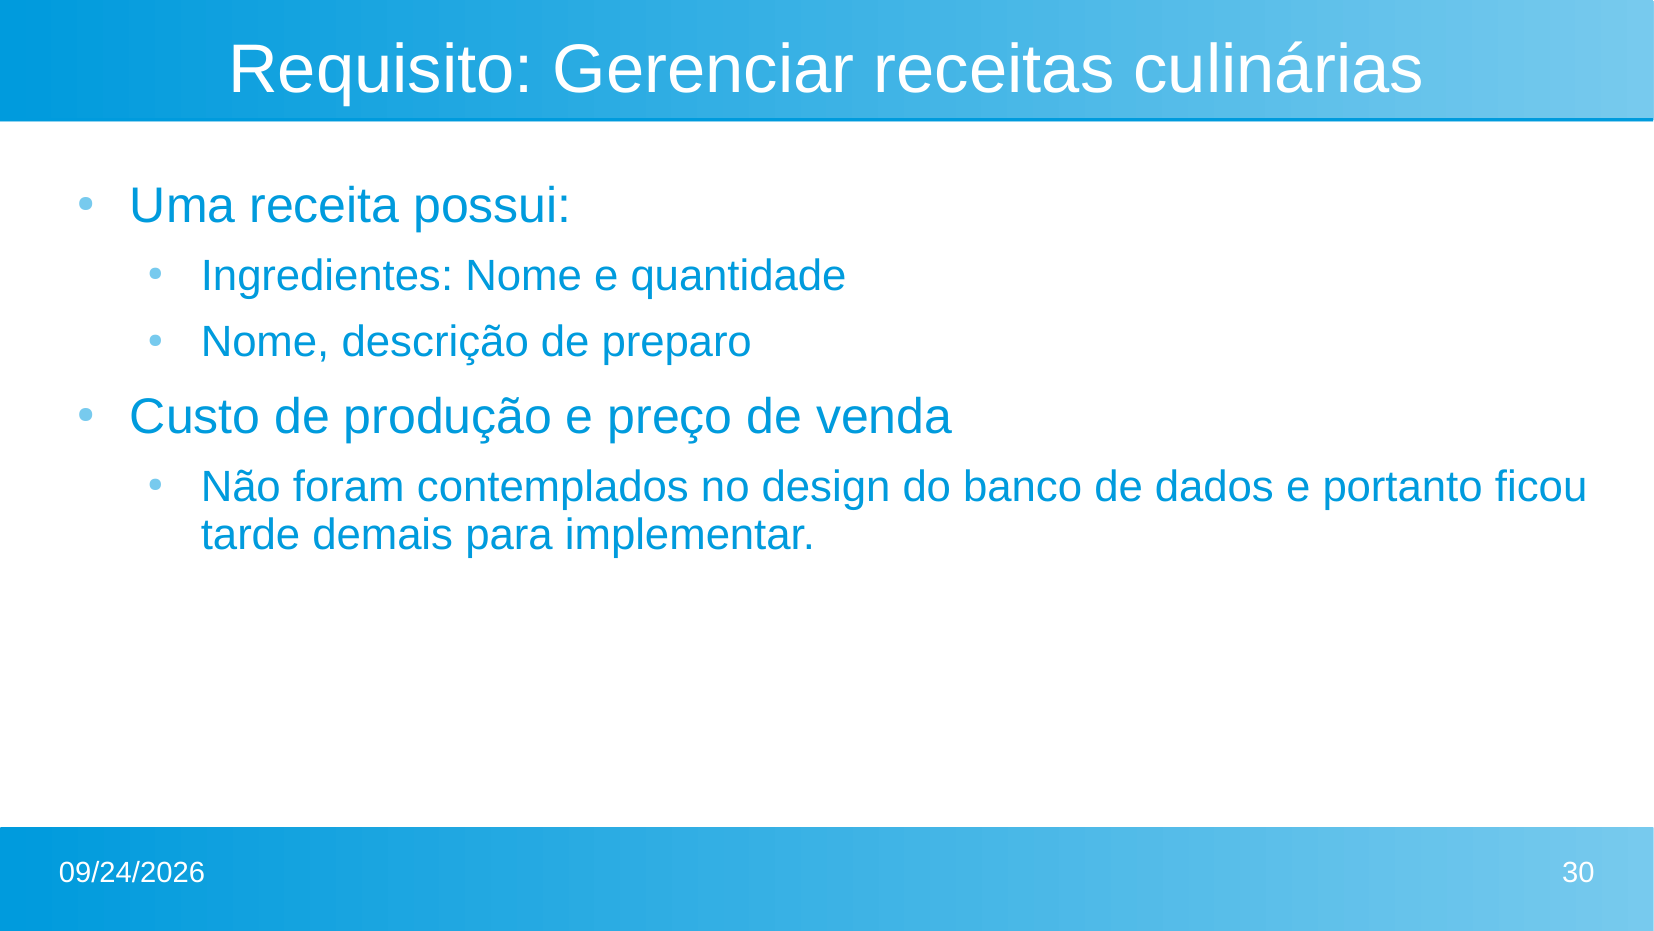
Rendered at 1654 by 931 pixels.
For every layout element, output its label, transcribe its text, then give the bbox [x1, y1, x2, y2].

title Requisito: Gerenciar receitas culinárias [59, 29, 1595, 108]
list Uma receita possui: Ingredientes: Nome e quantidade Nome, descrição de preparo Custo de produção e preço de venda Não foram contemplados no design do banco de dados e portanto ficou tarde demais para implementar. [59, 177, 1595, 768]
